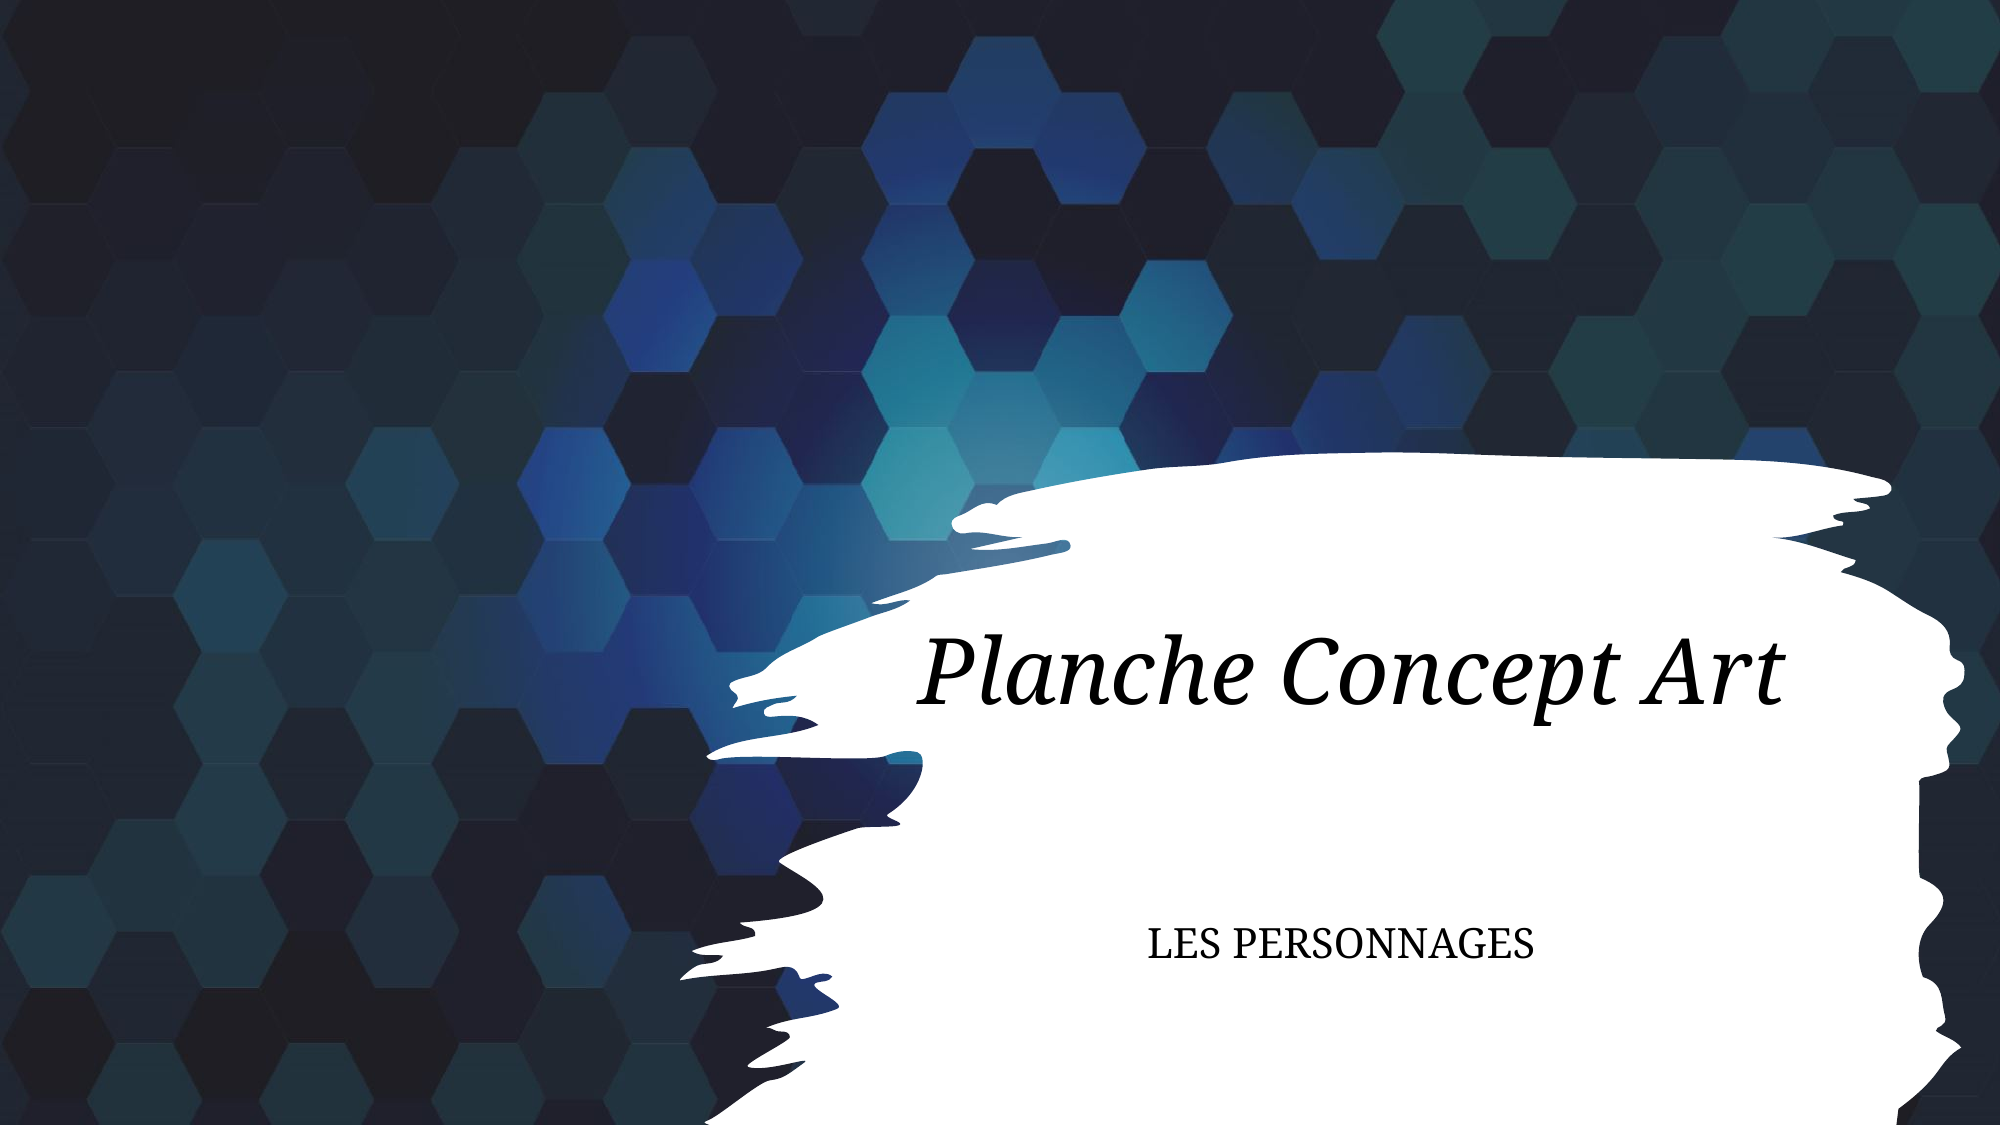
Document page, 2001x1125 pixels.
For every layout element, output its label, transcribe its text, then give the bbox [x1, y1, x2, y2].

text_box [0, 0, 2000, 1125]
title Planche Concept Art [903, 452, 1914, 732]
subtitle Les personnages [1132, 908, 1977, 1015]
